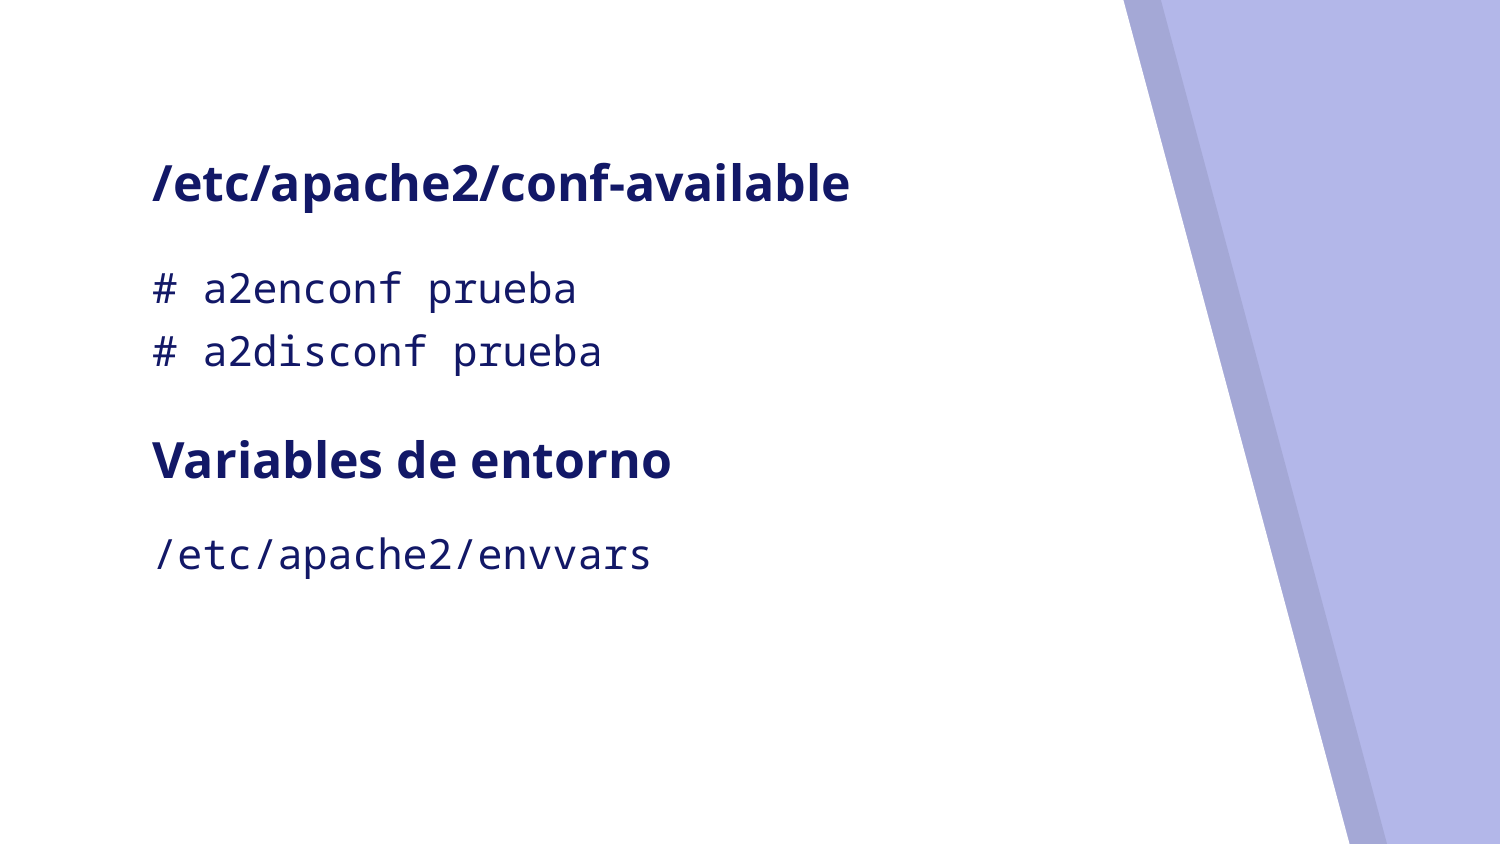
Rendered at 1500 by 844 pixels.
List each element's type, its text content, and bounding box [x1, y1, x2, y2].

title Variables de entorno [137, 424, 1011, 504]
list # a2enconf prueba # a2disconf prueba [137, 246, 1217, 512]
list /etc/apache2/envvars [137, 512, 1217, 844]
title /etc/apache2/conf-available [137, 146, 1011, 227]
